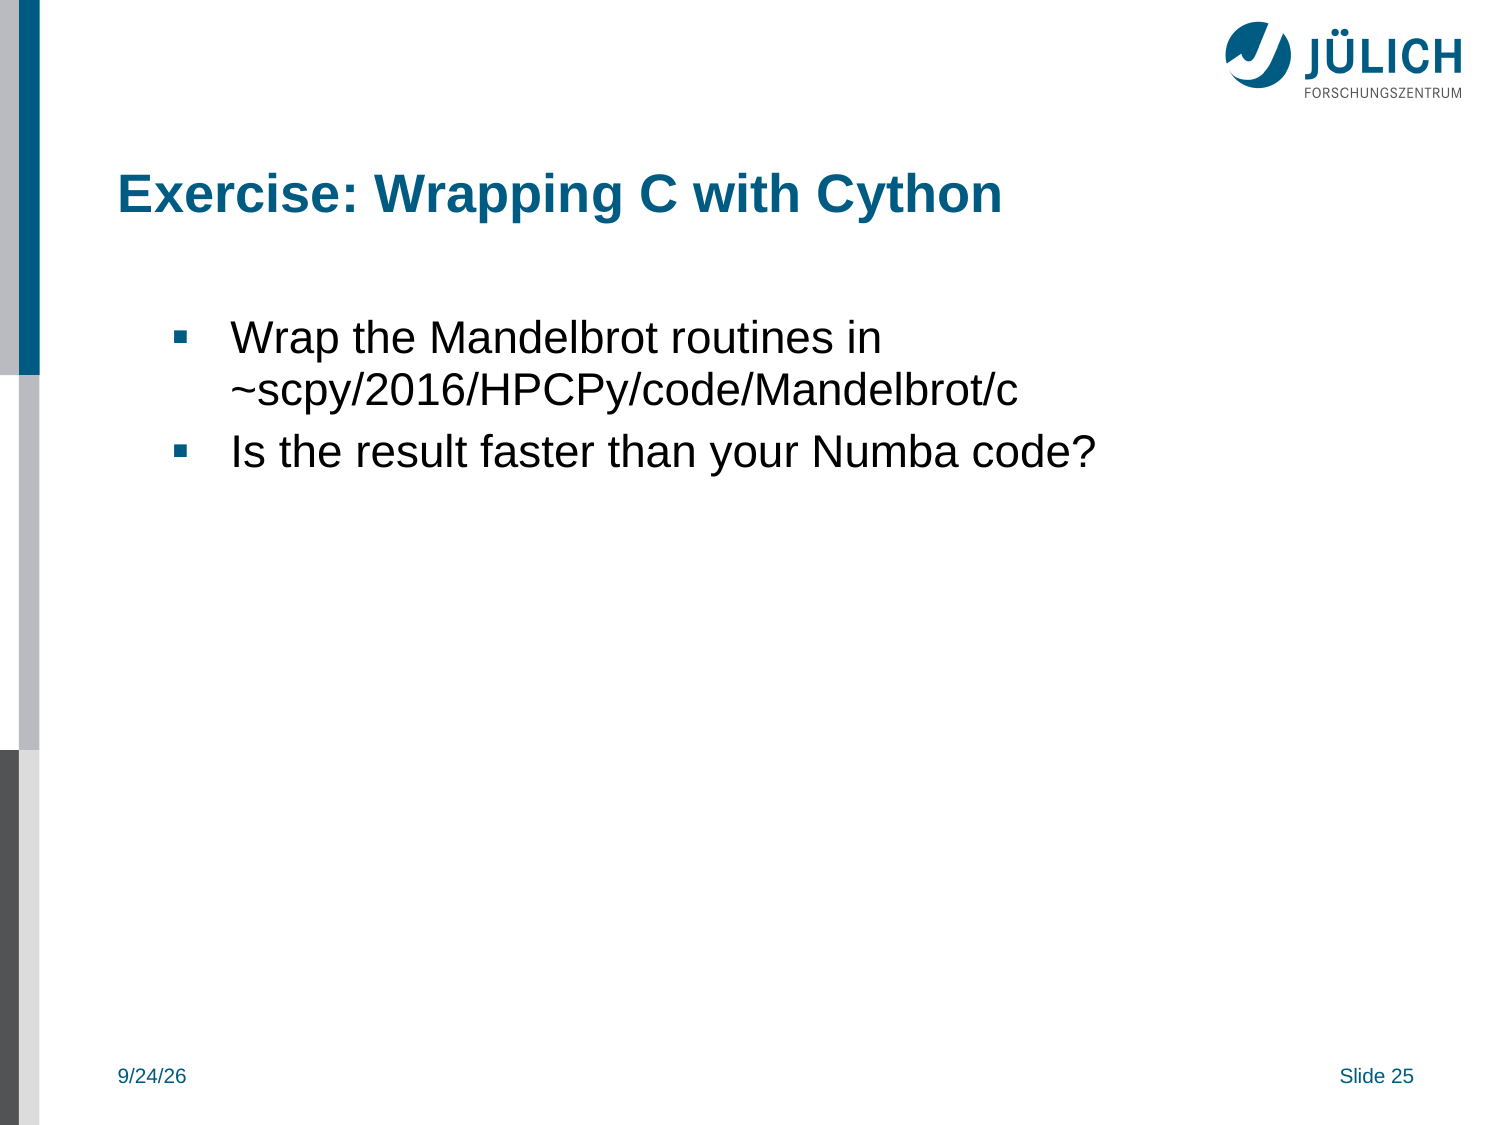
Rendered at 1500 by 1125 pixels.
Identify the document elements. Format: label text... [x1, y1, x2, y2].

picture [1224, 20, 1461, 98]
title Exercise: Wrapping C with Cython [117, 99, 1393, 288]
list Wrap the Mandelbrot routines in ~scpy/2016/HPCPy/code/Mandelbrot/c Is the result faster than your Numba code? [117, 312, 1393, 988]
